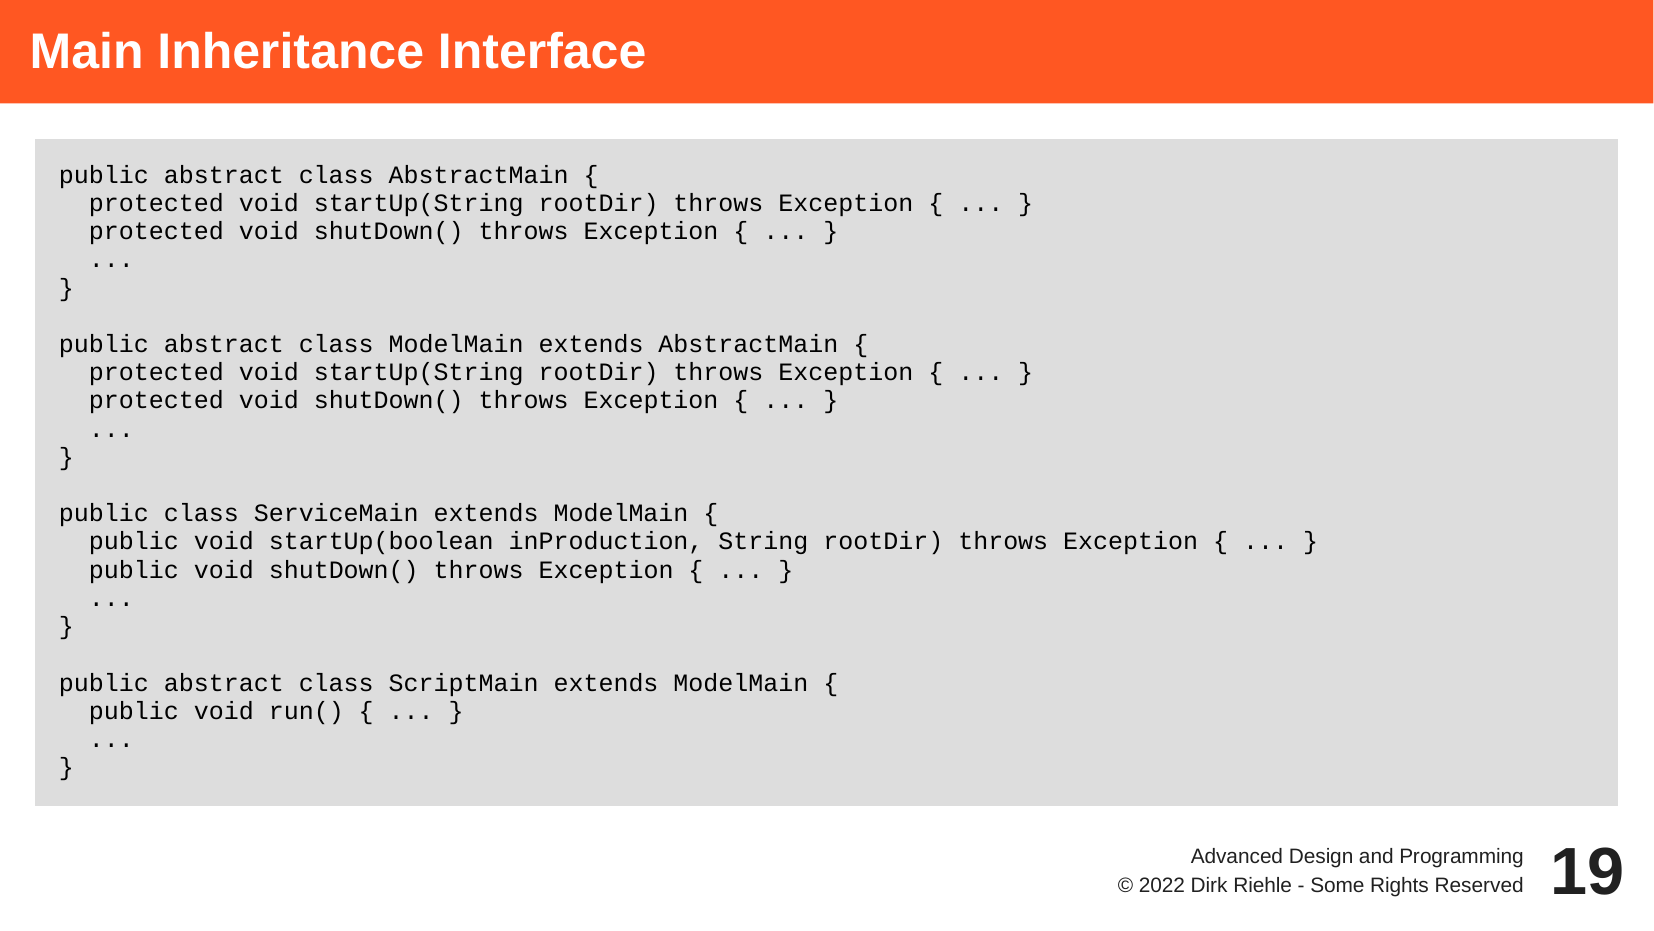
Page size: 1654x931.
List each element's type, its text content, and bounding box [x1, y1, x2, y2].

title Main Inheritance Interface [0, 0, 1654, 104]
list public abstract class AbstractMain { protected void startUp(String rootDir) throws Exception { ... } protected void shutDown() throws Exception { ... } ... } public abstract class ModelMain extends AbstractMain { protected void startUp(String rootDir) throws Exception { ... } protected void shutDown() throws Exception { ... } ... } public class ServiceMain extends ModelMain { public void startUp(boolean inProduction, String rootDir) throws Exception { ... } public void shutDown() throws Exception { ... } ... } public abstract class ScriptMain extends ModelMain { public void run() { ... } ... } [29, 132, 1625, 813]
